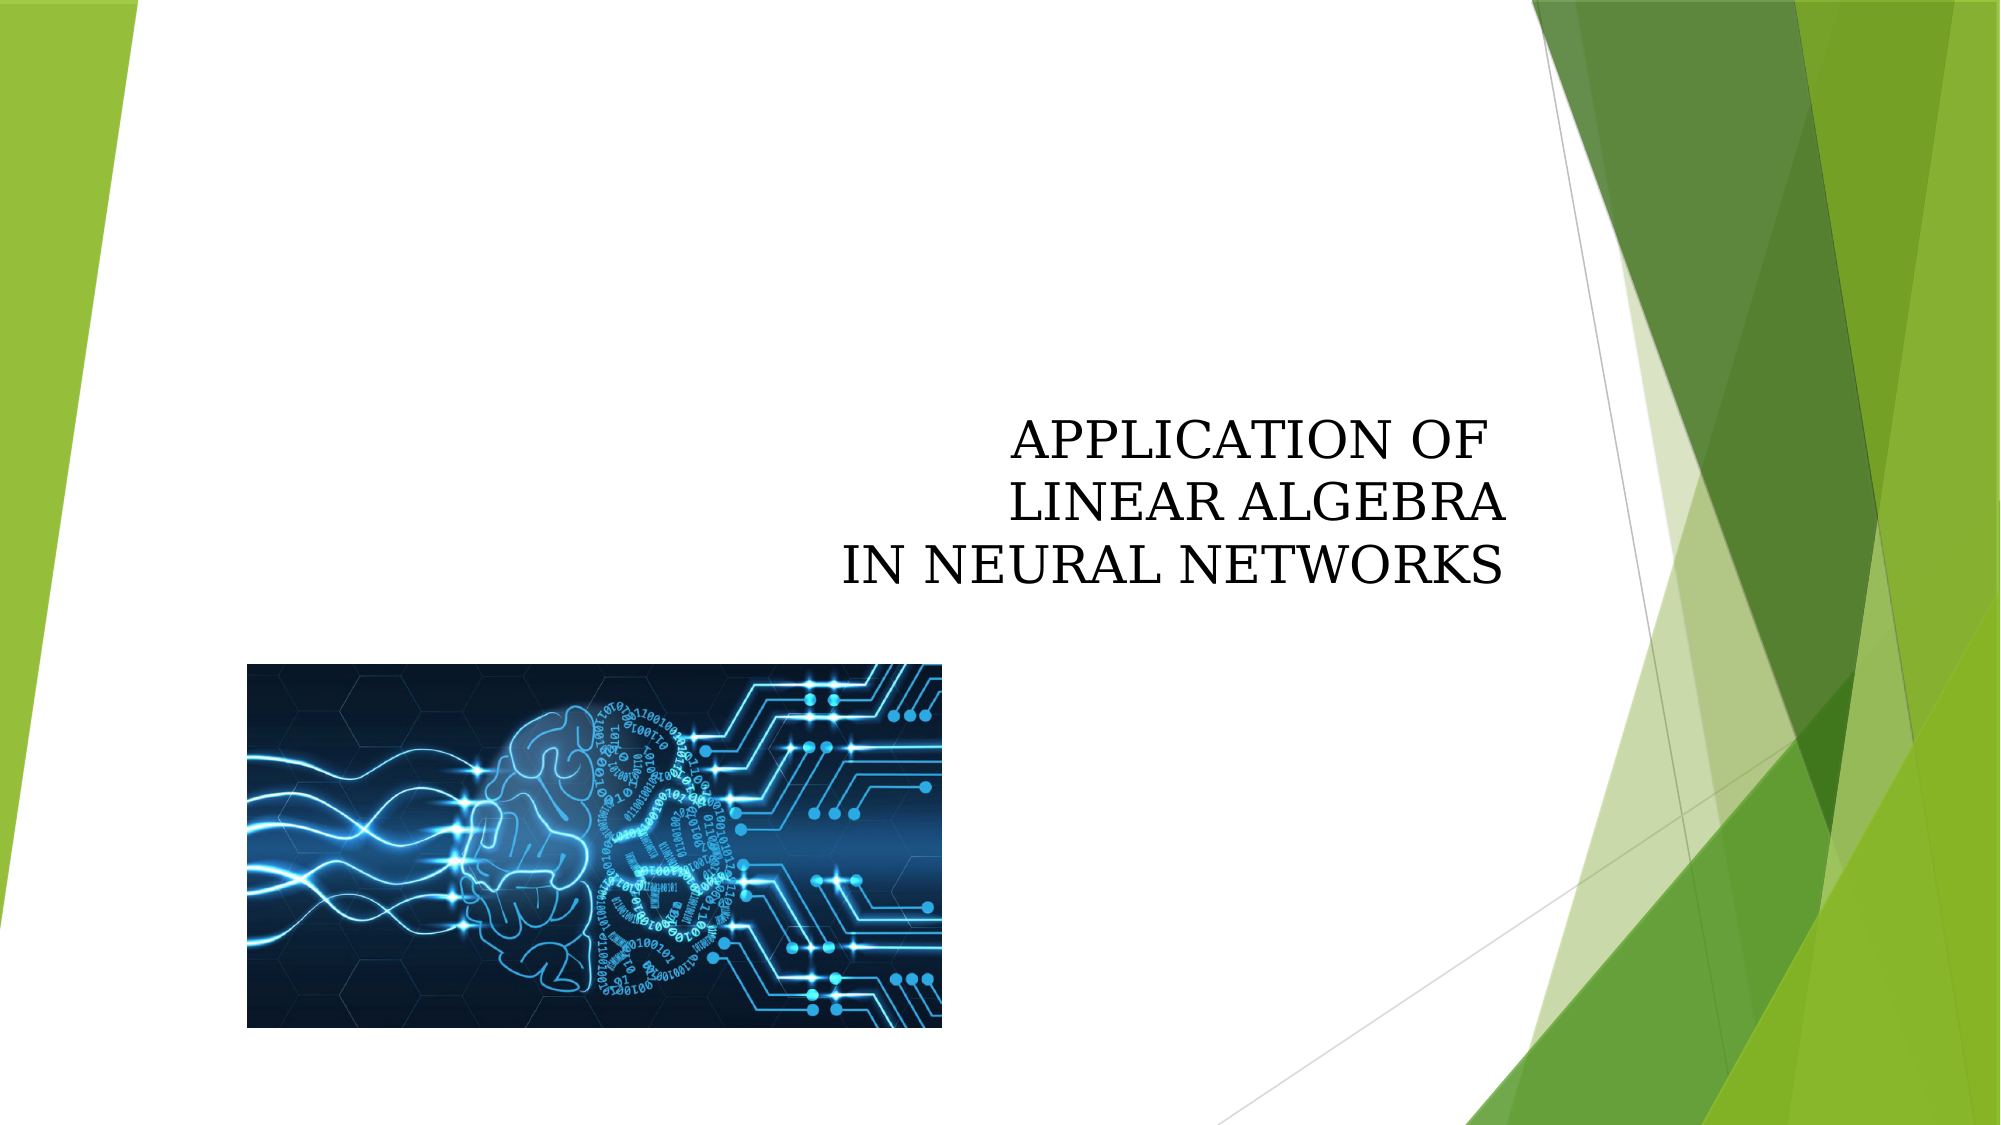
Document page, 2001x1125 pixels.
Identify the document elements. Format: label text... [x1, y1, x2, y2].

title APPLICATION OF LINEAR ALGEBRA IN NEURAL NETWORKS [247, 394, 1522, 665]
picture [247, 664, 942, 1028]
